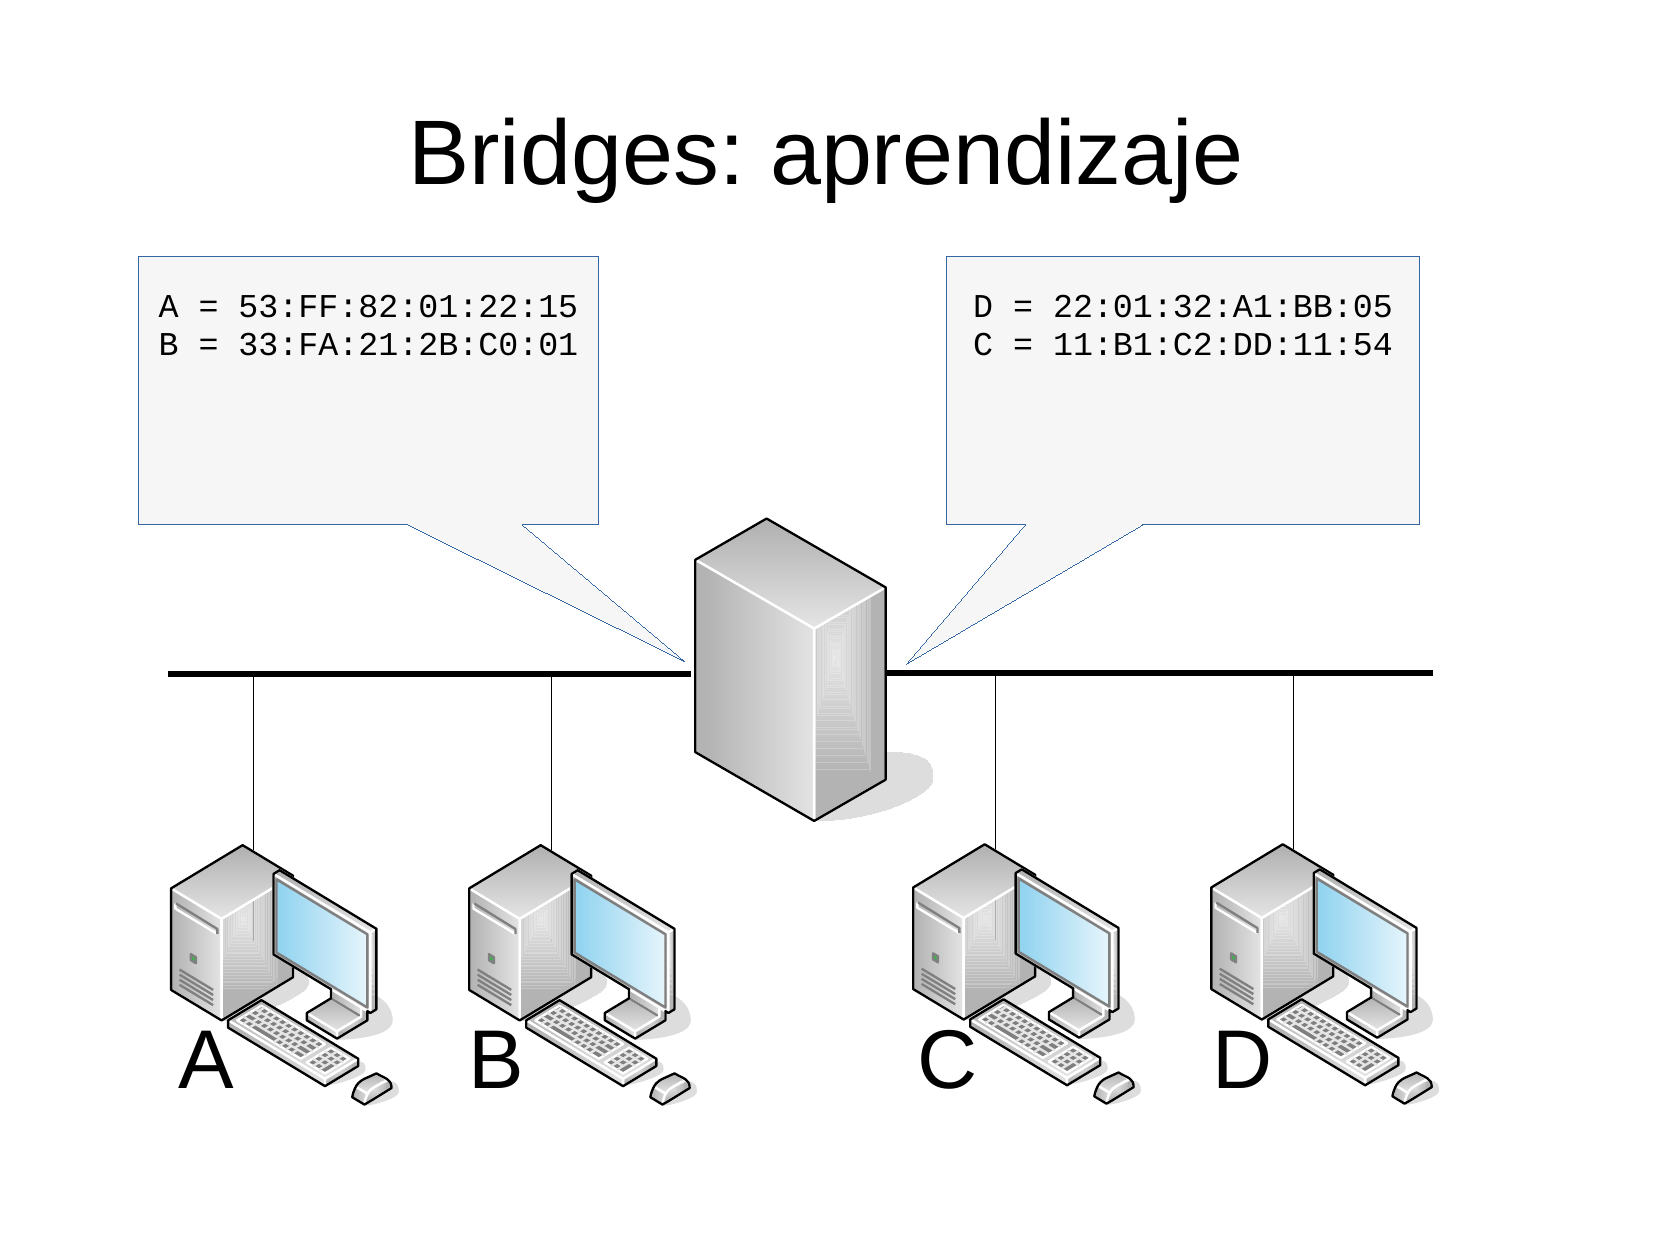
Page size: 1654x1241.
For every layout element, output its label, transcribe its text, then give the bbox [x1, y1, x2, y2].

text_box B [453, 1005, 539, 1114]
text_box [341, 998, 392, 1039]
text_box [653, 1076, 688, 1102]
text_box [1213, 847, 1332, 1017]
text_box [528, 1002, 655, 1084]
text_box [1302, 969, 1349, 1006]
text_box [250, 1002, 357, 1084]
text_box [1315, 872, 1415, 1035]
text_box [697, 521, 884, 819]
text_box [368, 1082, 398, 1105]
text_box [471, 848, 589, 1018]
text_box A = 53:FF:82:01:22:15 B = 33:FA:21:2B:C0:01 [138, 256, 685, 662]
text_box [1004, 969, 1051, 1006]
text_box [915, 847, 1033, 1017]
text_box D [1197, 1005, 1288, 1114]
text_box [573, 873, 673, 1036]
text_box [1381, 997, 1432, 1038]
title Bridges: aprendizaje [82, 49, 1571, 257]
text_box [666, 1082, 696, 1105]
text_box [560, 970, 607, 1006]
text_box [1017, 872, 1117, 1035]
text_box [631, 1062, 663, 1084]
text_box C [902, 1005, 993, 1114]
text_box [1083, 997, 1134, 1038]
text_box [972, 1001, 1099, 1083]
text_box [1097, 1075, 1132, 1101]
text_box [275, 872, 375, 1036]
text_box [1373, 1061, 1405, 1083]
text_box [333, 1062, 365, 1084]
text_box [1270, 1002, 1397, 1083]
text_box [819, 752, 933, 821]
text_box [1110, 1081, 1140, 1104]
text_box [261, 970, 309, 1006]
text_box [1395, 1075, 1430, 1101]
text_box [1409, 1081, 1438, 1104]
text_box [354, 1076, 390, 1102]
text_box A [164, 1005, 250, 1114]
text_box [173, 847, 291, 1005]
text_box D = 22:01:32:A1:BB:05 C = 11:B1:C2:DD:11:54 [906, 256, 1420, 665]
text_box [639, 998, 690, 1039]
text_box [1075, 1061, 1107, 1083]
